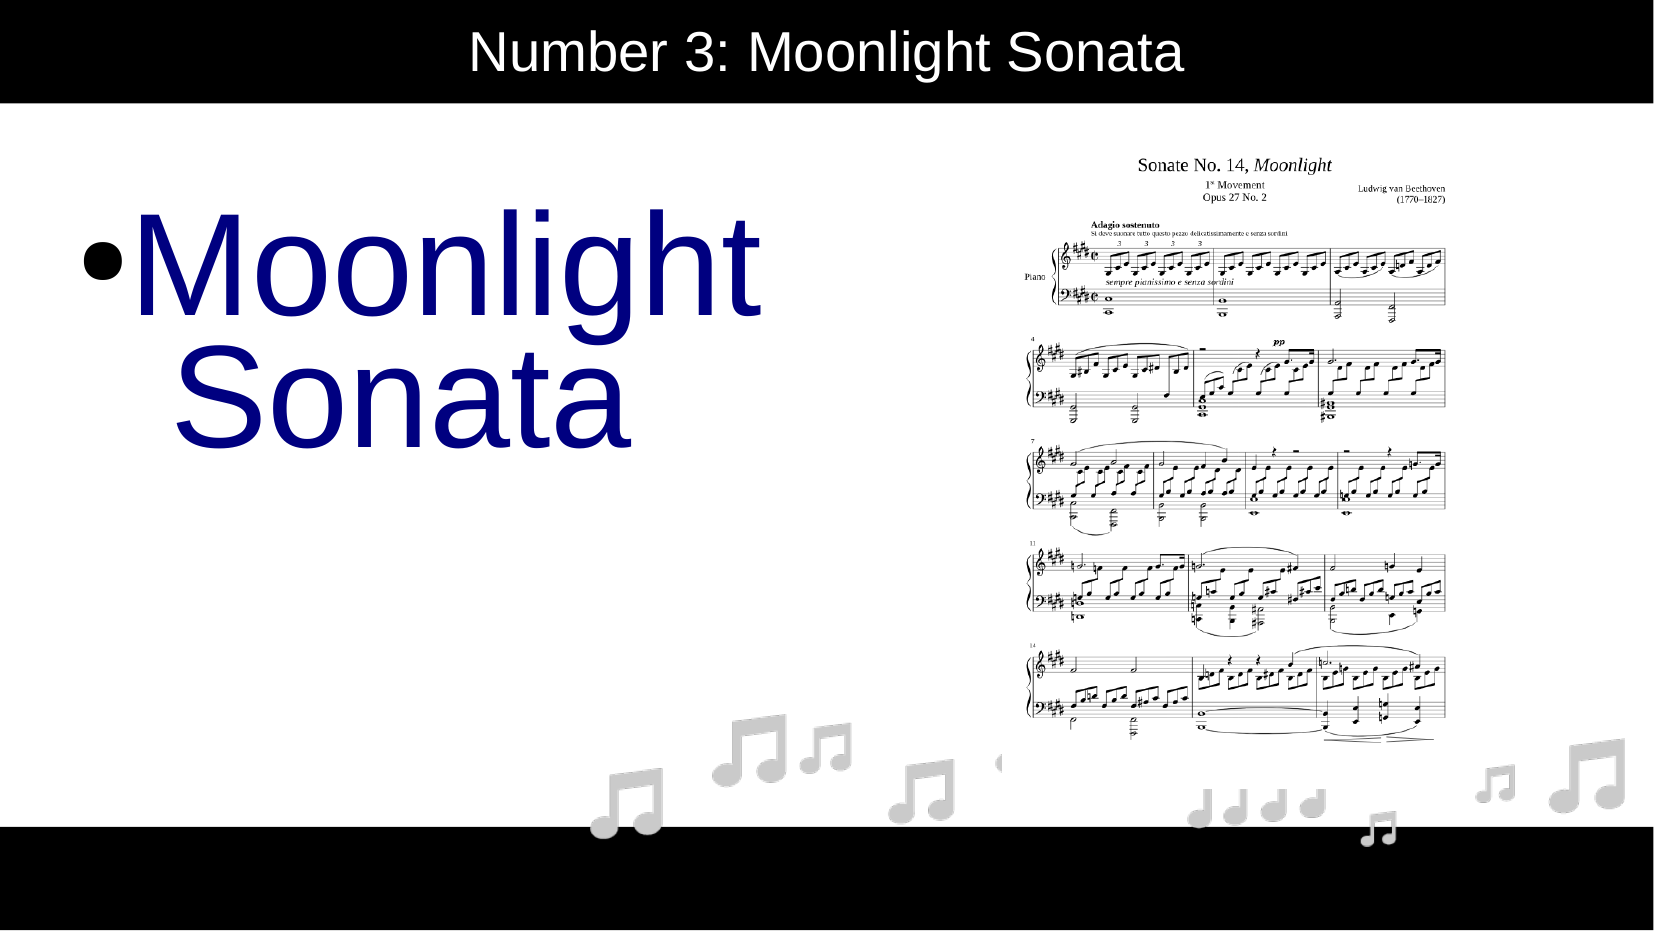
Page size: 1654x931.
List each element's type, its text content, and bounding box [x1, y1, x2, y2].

list Moonlight Sonata [59, 183, 799, 606]
title Number 3: Moonlight Sonata [59, 6, 1595, 98]
picture [1002, 132, 1467, 789]
